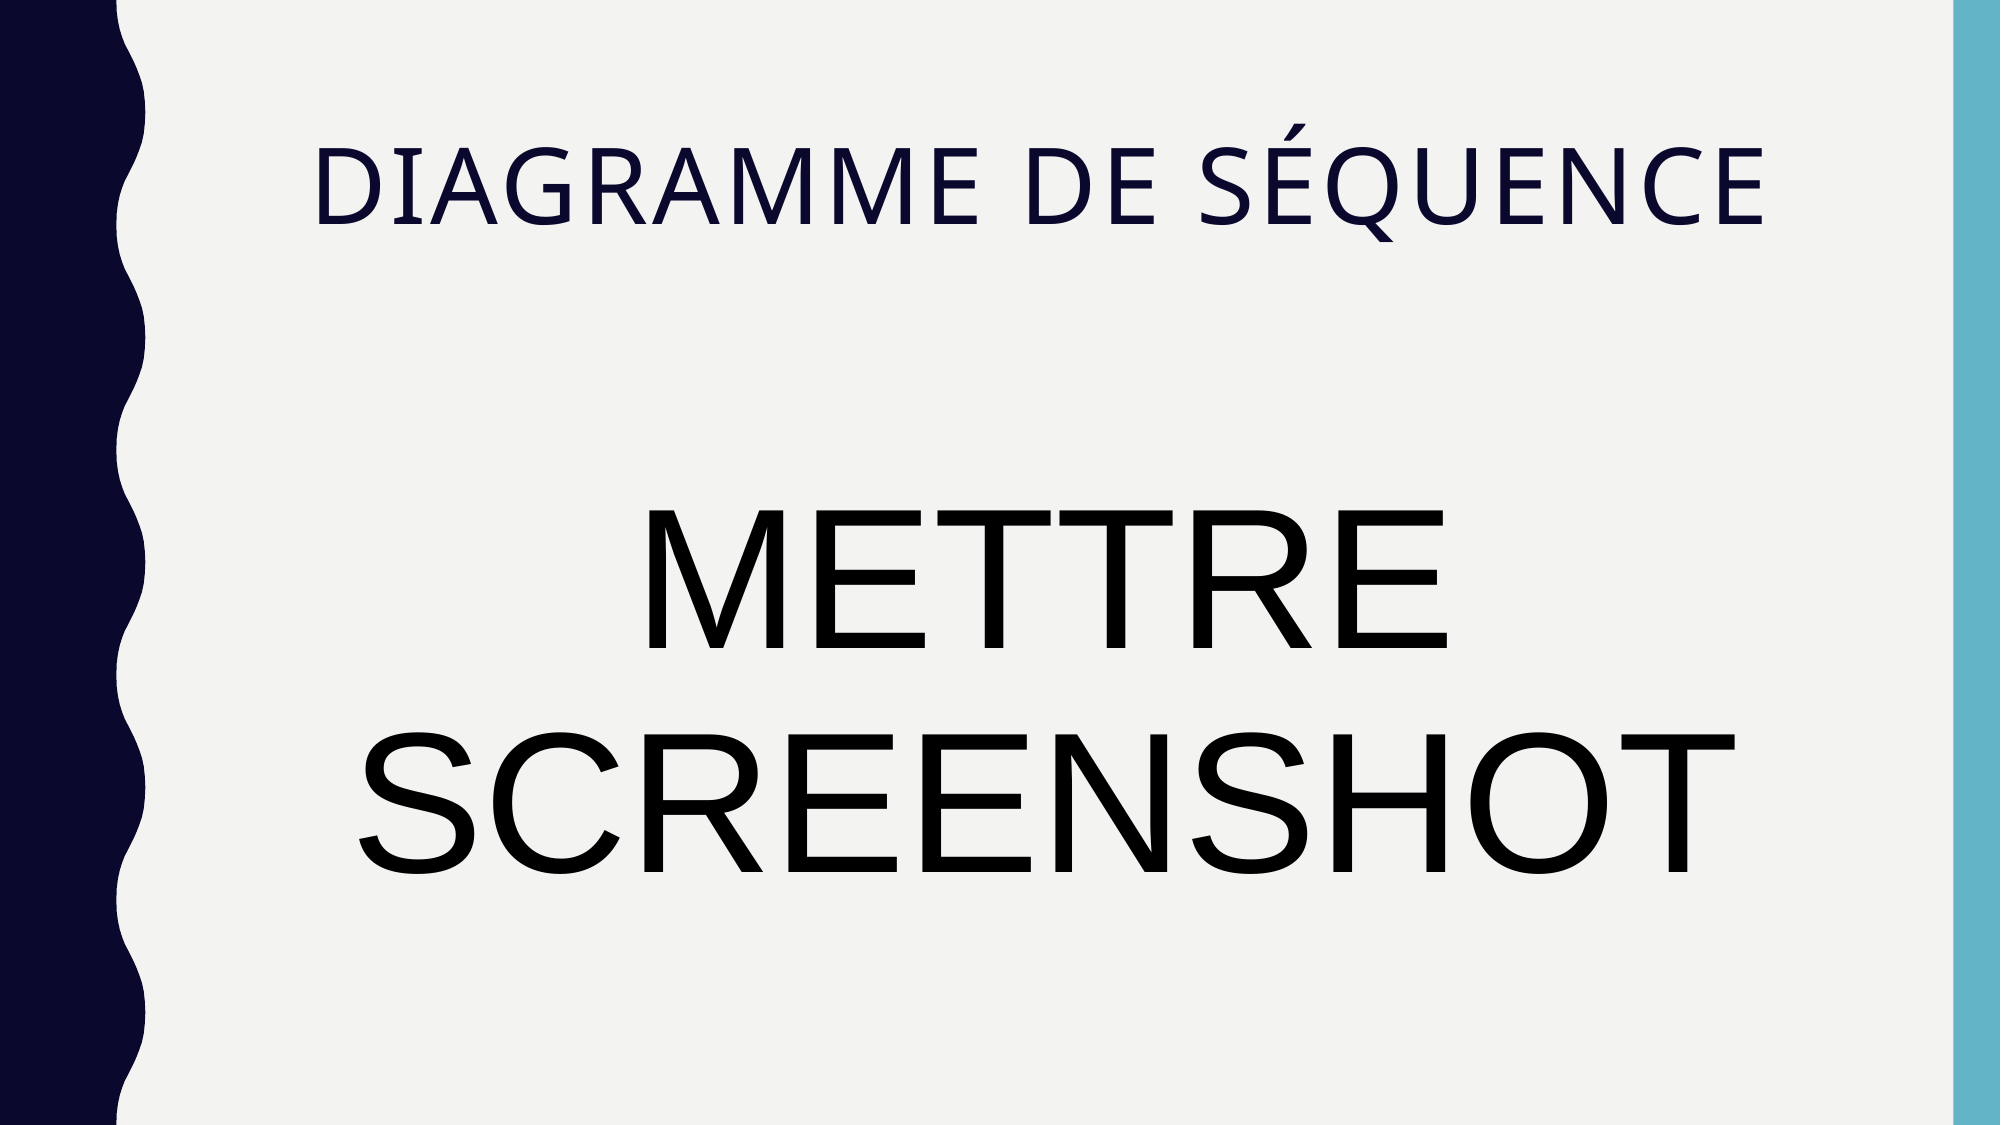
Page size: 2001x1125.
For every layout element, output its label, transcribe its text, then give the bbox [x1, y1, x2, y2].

title Diagramme de Séquence [205, 62, 1875, 308]
text_box METTRE SCREENSHOT [295, 460, 1796, 923]
